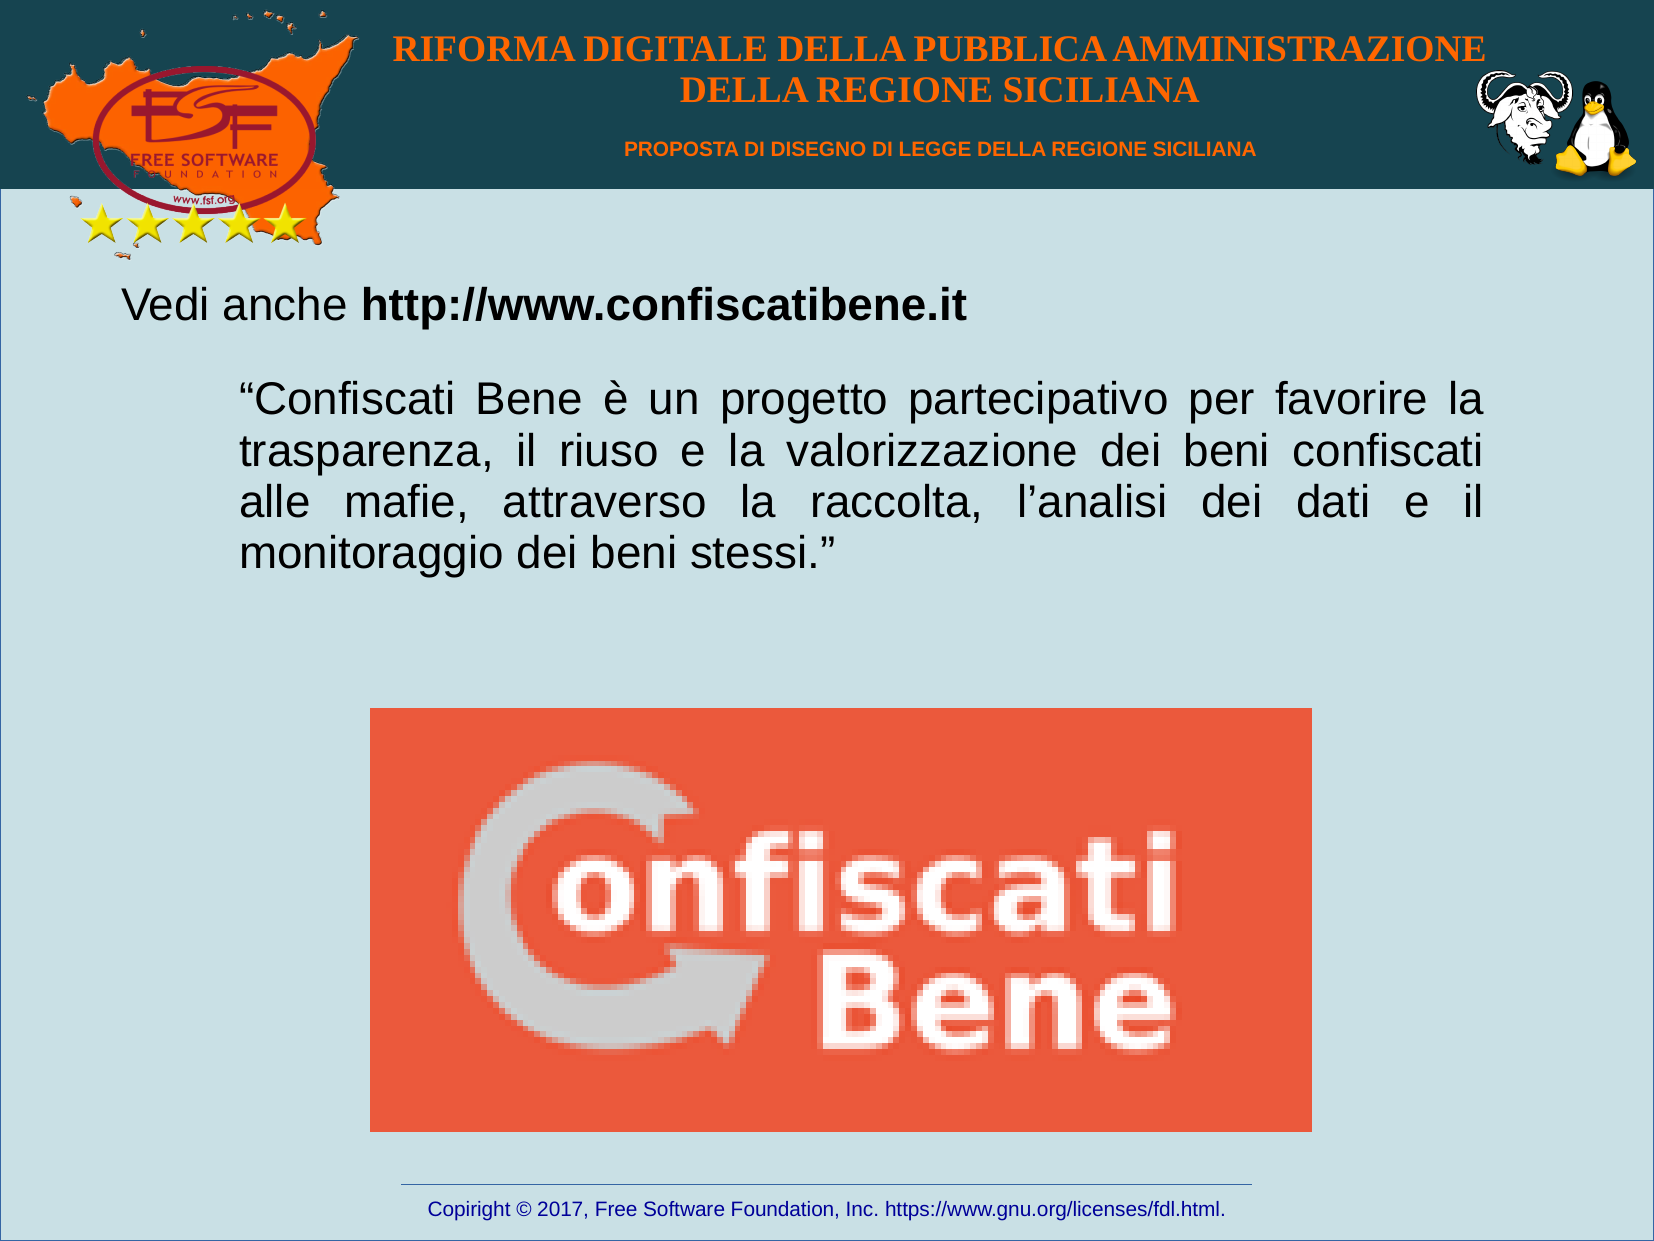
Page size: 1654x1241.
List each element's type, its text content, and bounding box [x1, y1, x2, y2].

picture [18, 0, 362, 306]
text_box Vedi anche http://www.confiscatibene.it [106, 271, 1040, 413]
text_box “Confiscati Bene è un progetto partecipativo per favorire la trasparenza, il riuso e la valorizzazione dei beni confiscati alle mafie, attraverso la raccolta, l’analisi dei dati e il monitoraggio dei beni stessi.” [224, 366, 1501, 587]
picture [1476, 70, 1636, 182]
picture [370, 708, 1312, 1132]
